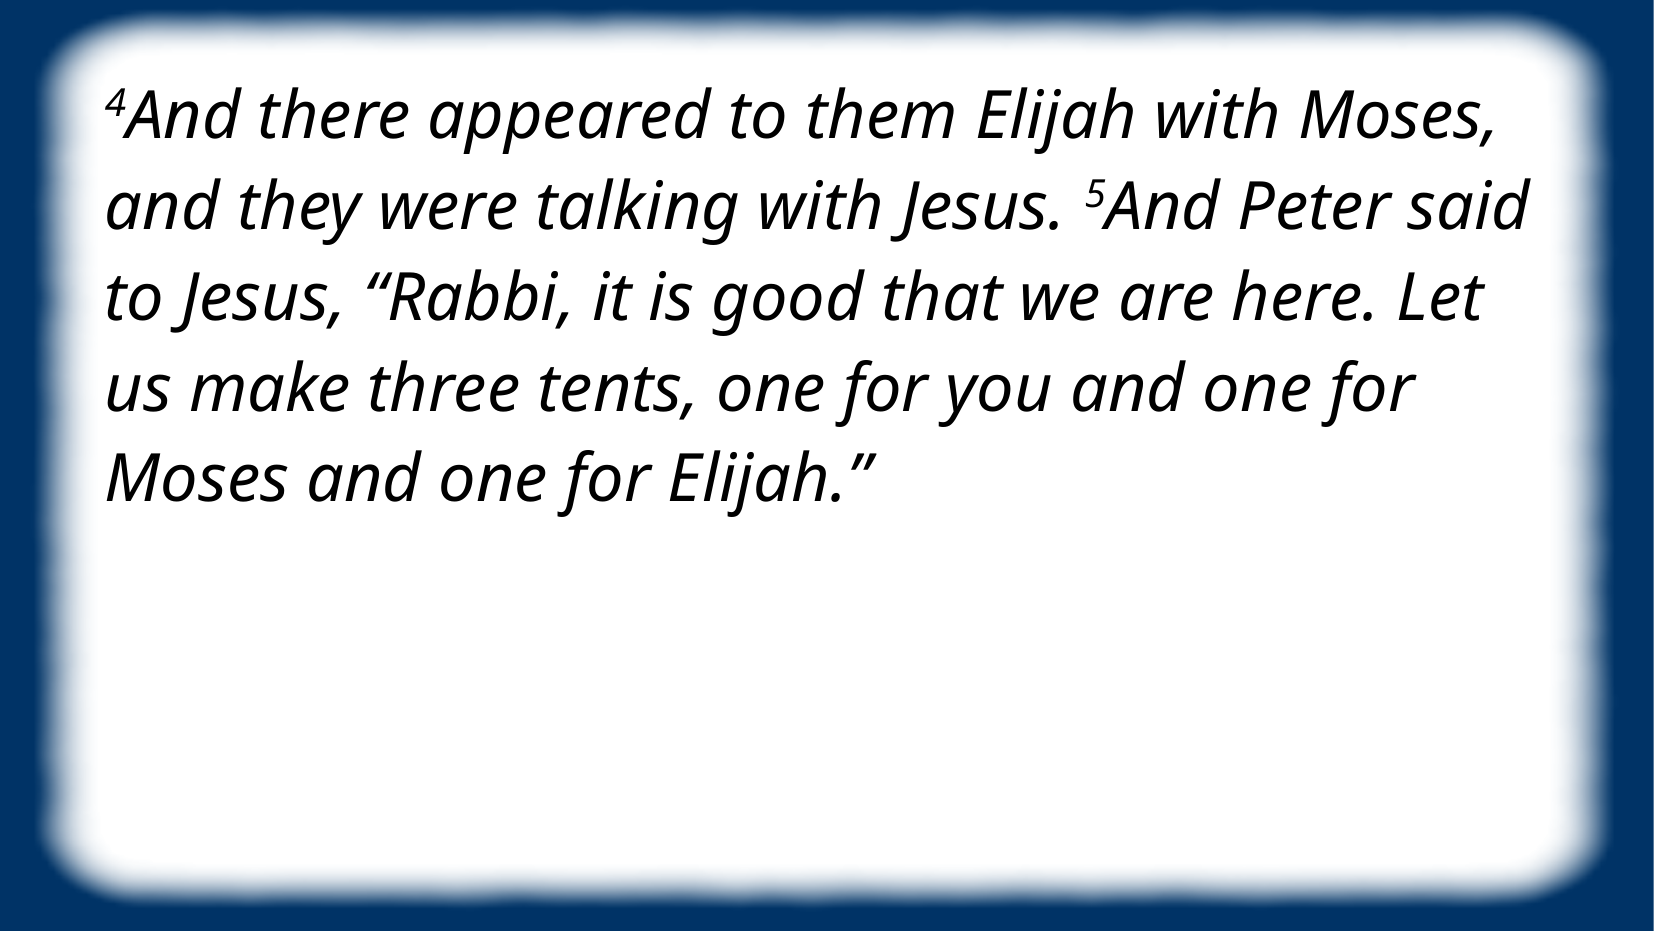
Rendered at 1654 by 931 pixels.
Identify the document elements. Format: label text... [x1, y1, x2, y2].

text_box 4And there appeared to them Elijah with Moses, and they were talking with Jesus. 5And Peter said to Jesus, “Rabbi, it is good that we are here. Let us make three tents, one for you and one for Moses and one for Elijah.” [90, 60, 1576, 519]
picture [0, 0, 1654, 931]
